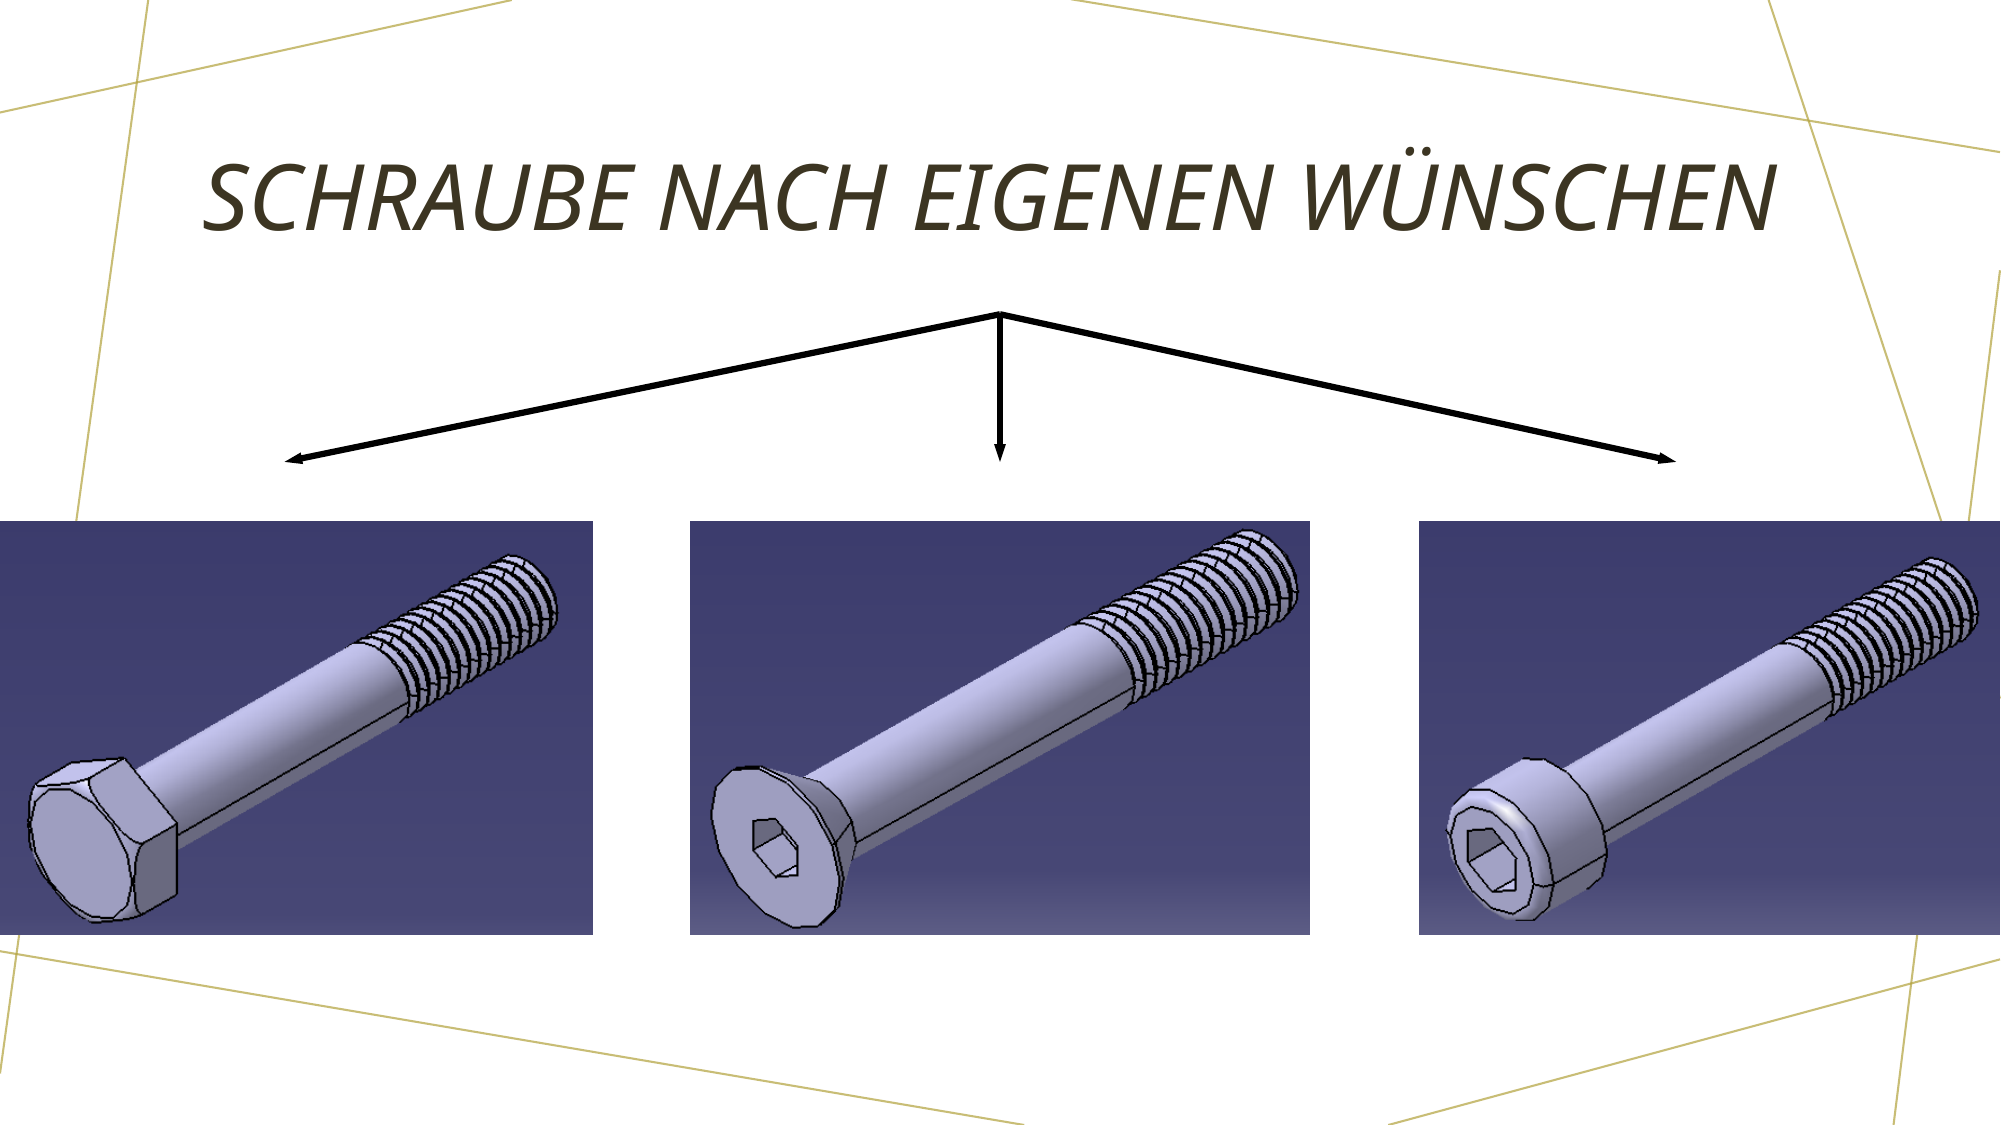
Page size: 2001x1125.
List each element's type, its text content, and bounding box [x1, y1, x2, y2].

picture [1419, 521, 2000, 935]
picture [0, 521, 593, 935]
picture [690, 521, 1310, 935]
title Schraube nach eigenen wünschen [187, 87, 1813, 315]
